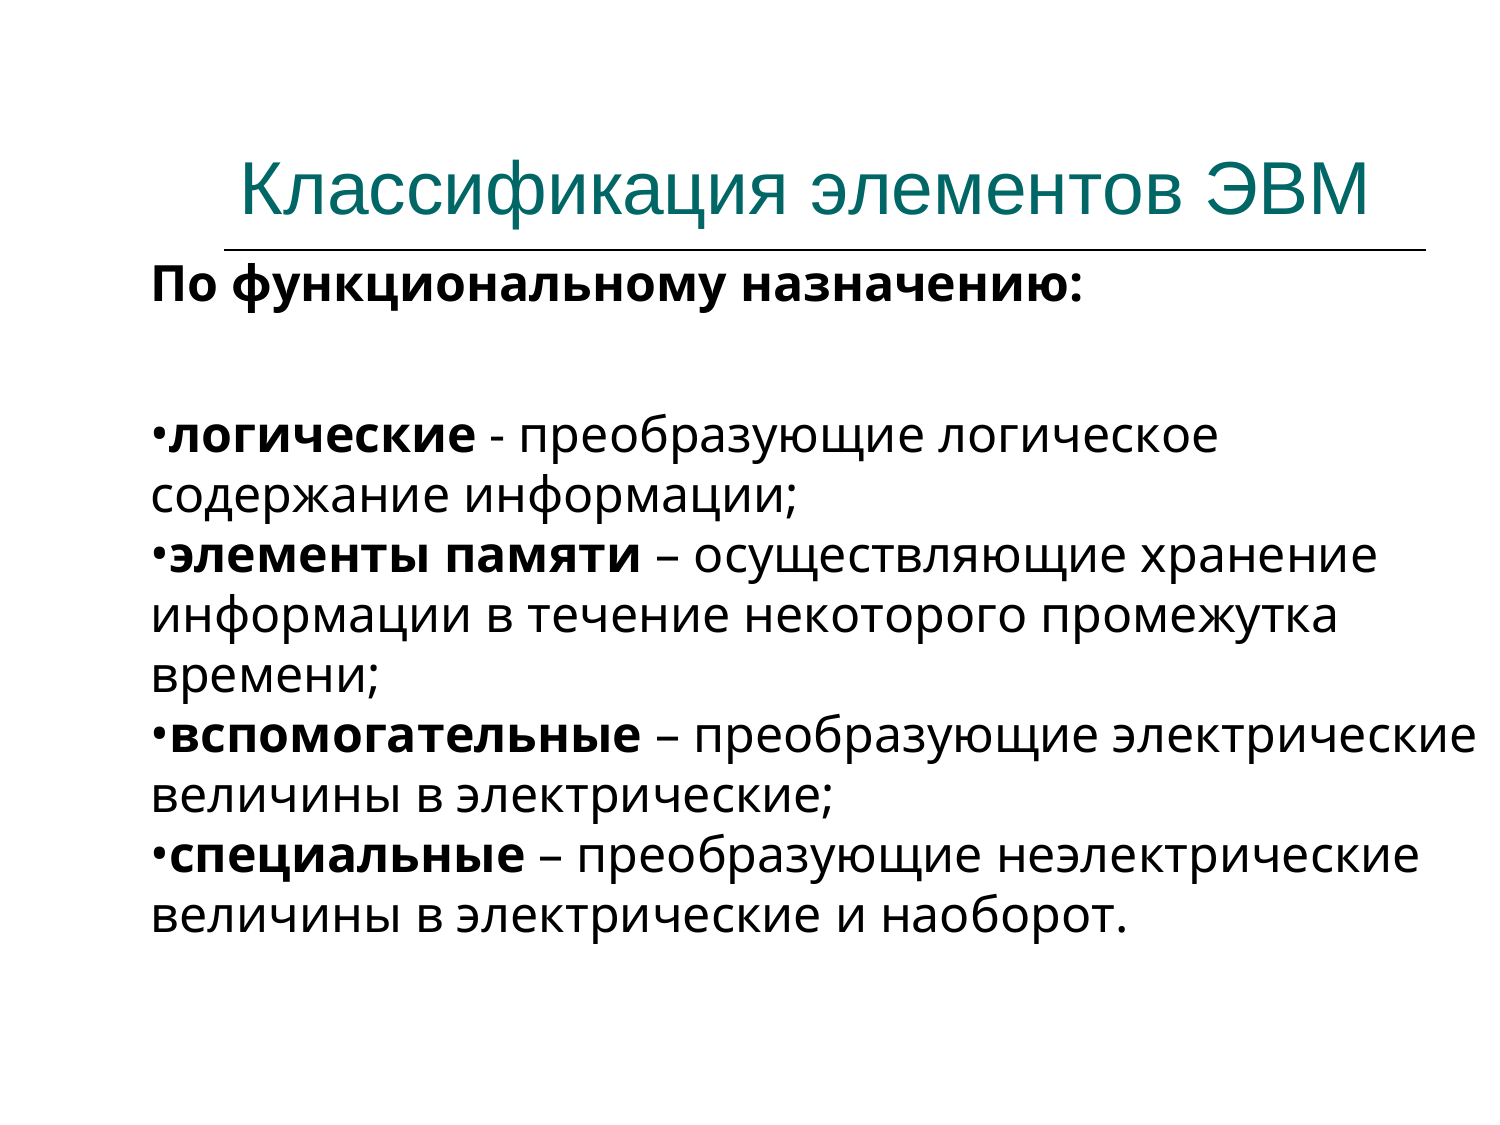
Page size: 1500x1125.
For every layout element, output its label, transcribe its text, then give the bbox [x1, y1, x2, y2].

title Классификация элементов ЭВМ [224, 49, 1425, 237]
text_box По функциональному назначению: логические - преобразующие логическое содержание информации; элементы памяти – осуществляющие хранение информации в течение некоторого промежутка времени; вспомогательные – преобразующие электрические величины в электрические; специальные – преобразующие неэлектрические величины в электрические и наоборот. [135, 243, 1500, 951]
